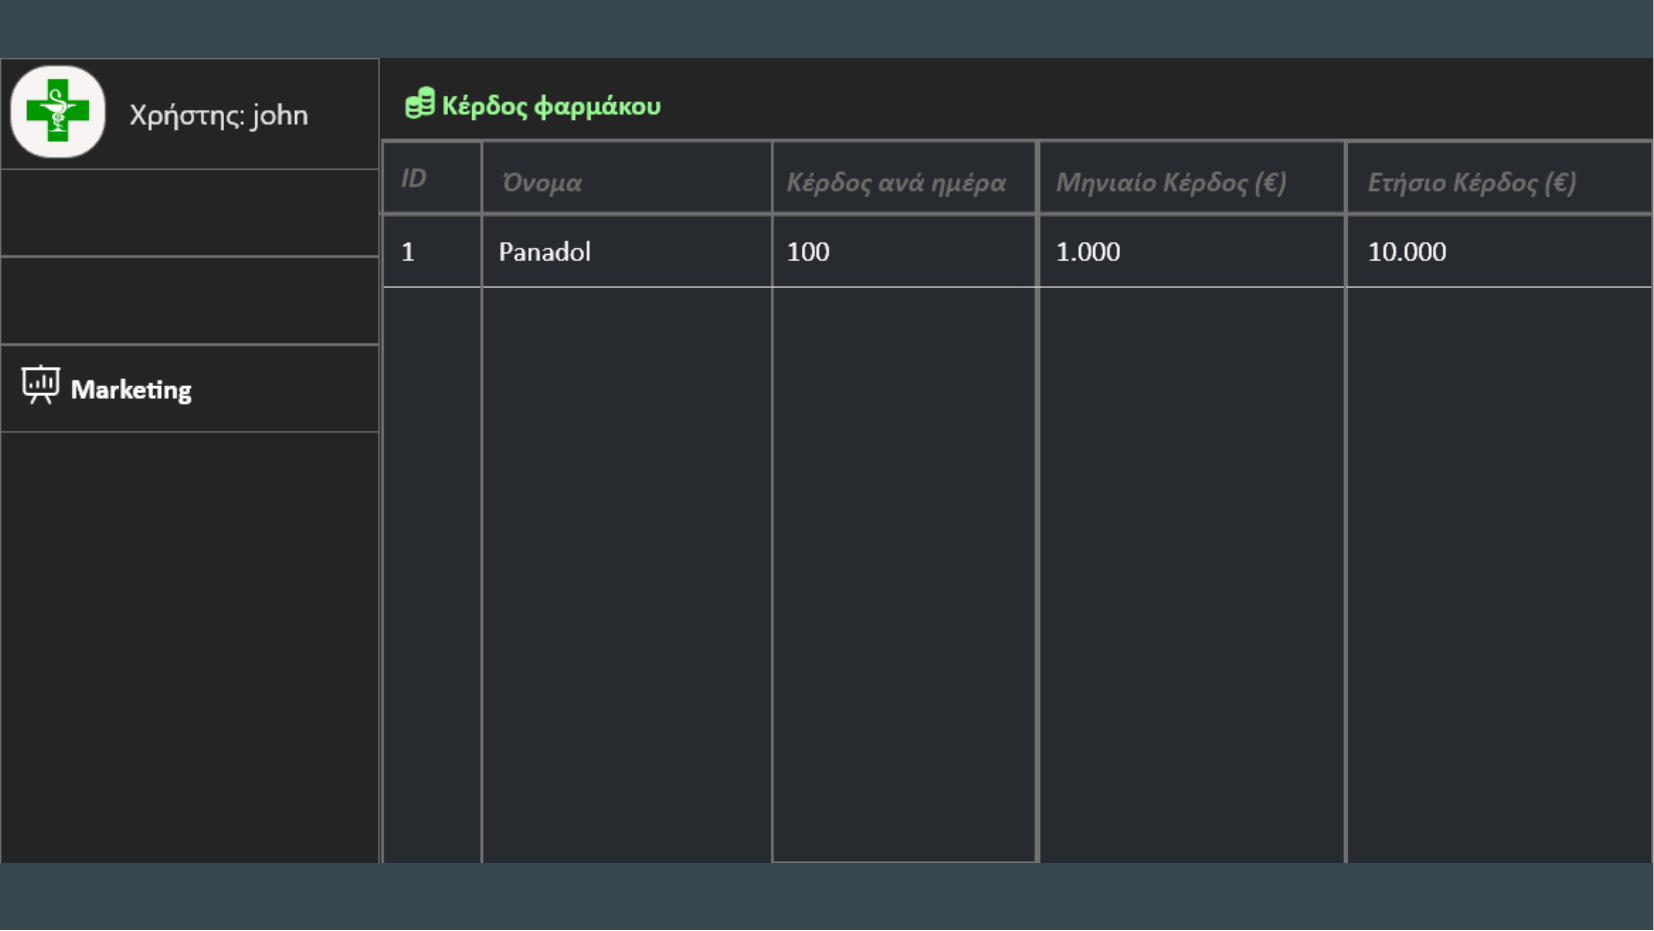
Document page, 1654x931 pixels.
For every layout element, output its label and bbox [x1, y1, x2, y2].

picture [0, 58, 1653, 863]
